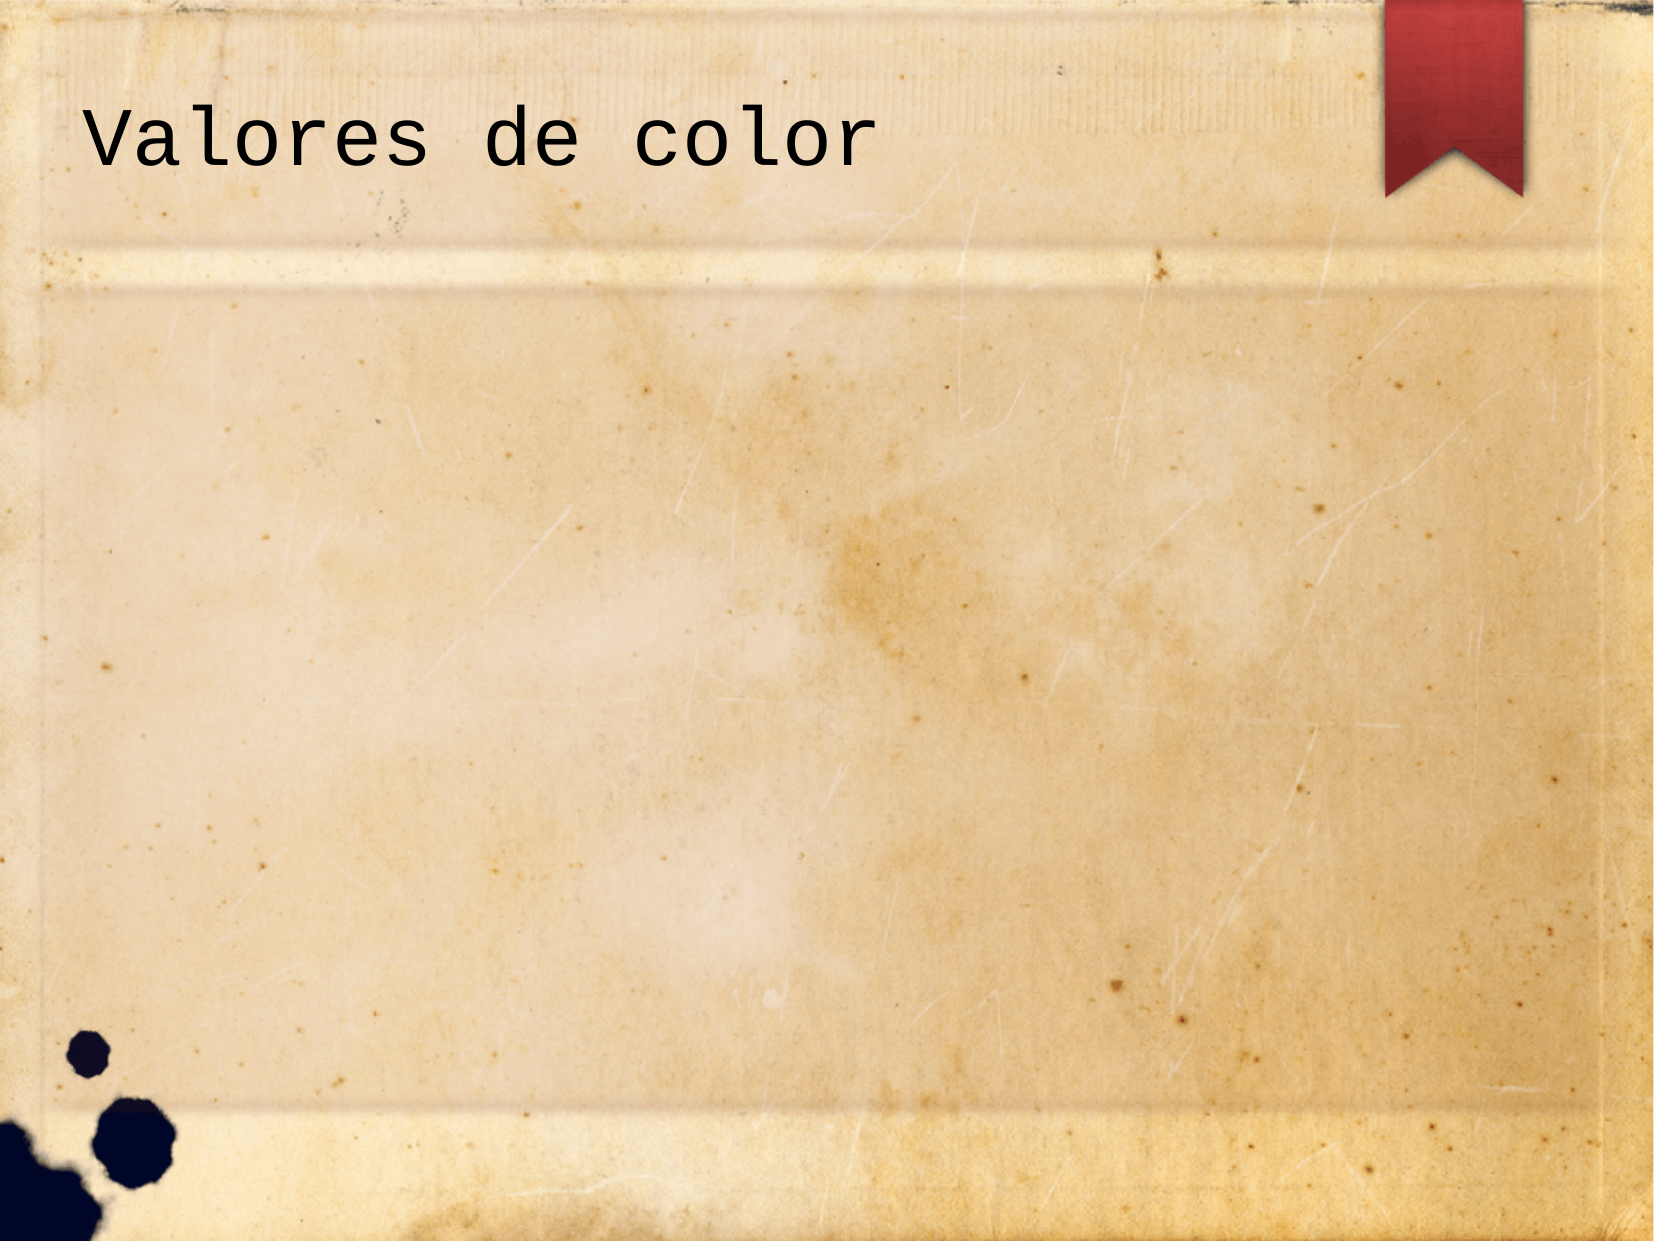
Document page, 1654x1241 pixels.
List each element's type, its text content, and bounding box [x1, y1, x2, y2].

picture [0, 0, 1654, 1241]
title Valores de color [82, 49, 1347, 237]
